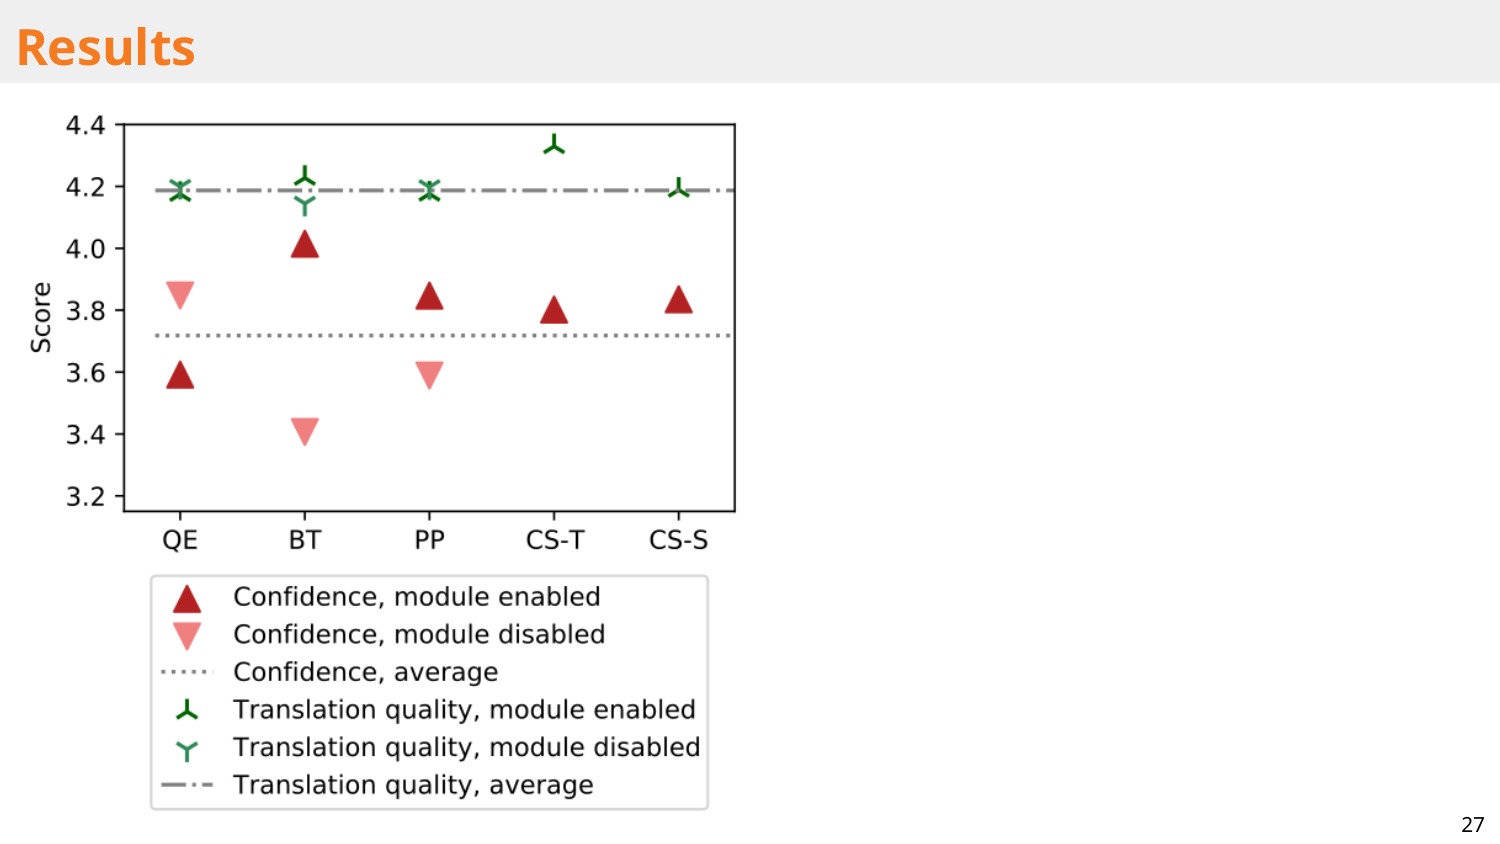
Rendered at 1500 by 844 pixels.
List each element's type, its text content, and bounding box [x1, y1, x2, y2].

slide_number <number> [1410, 807, 1500, 844]
picture [24, 107, 747, 819]
title Results [0, 0, 1500, 83]
